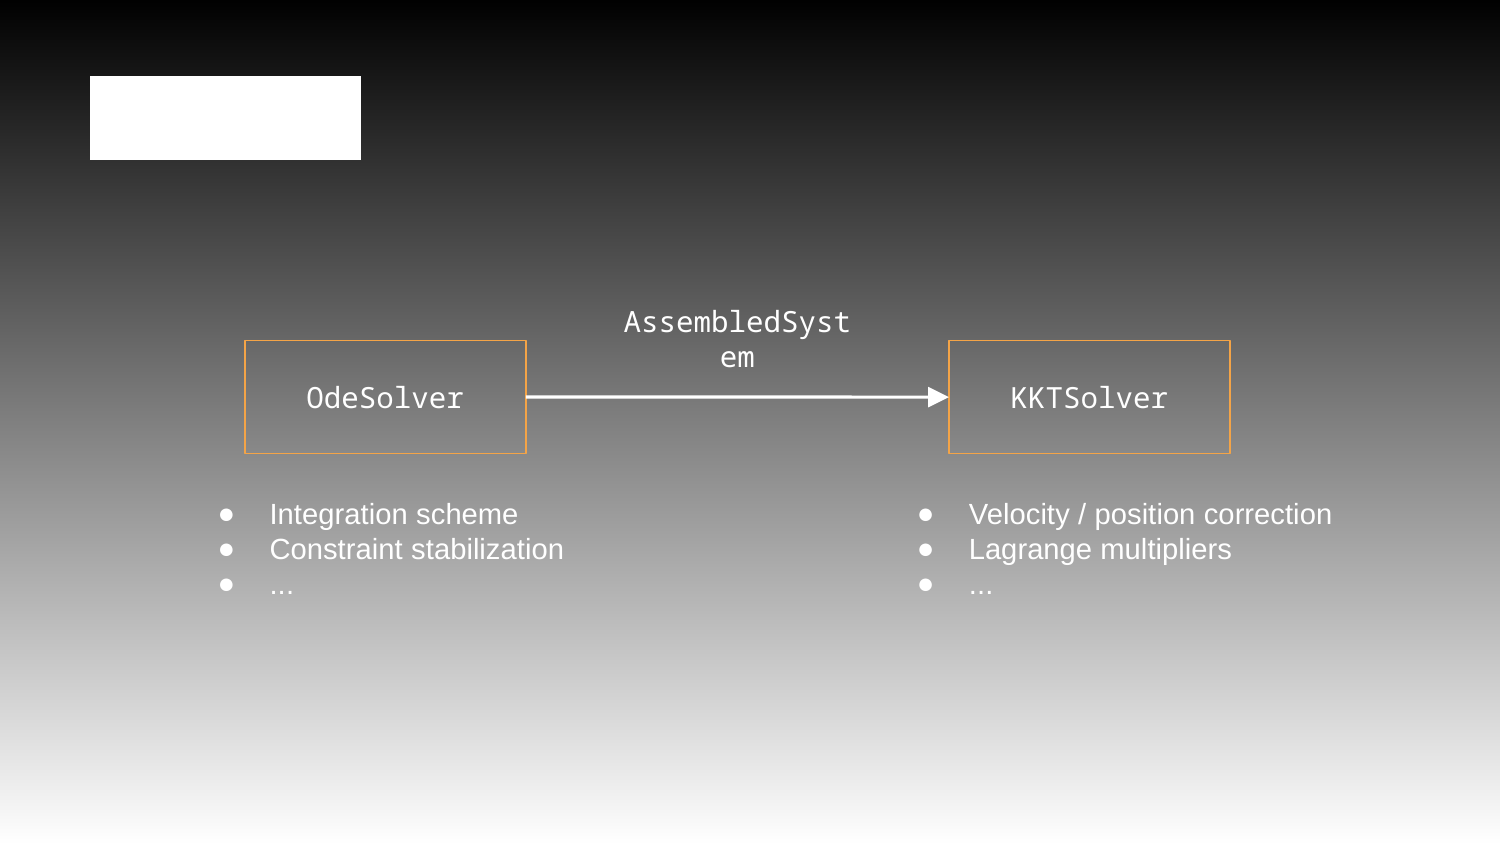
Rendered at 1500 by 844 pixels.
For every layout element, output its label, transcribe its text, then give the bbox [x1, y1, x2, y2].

text_box OdeSolver [244, 340, 526, 454]
text_box AssembledSystem [602, 296, 872, 381]
text_box Velocity / position correction Lagrange multipliers ... [878, 480, 1388, 629]
text_box KKTSolver [948, 340, 1230, 454]
title Solvers [75, 33, 1425, 175]
text_box Integration scheme Constraint stabilization ... [179, 480, 603, 644]
